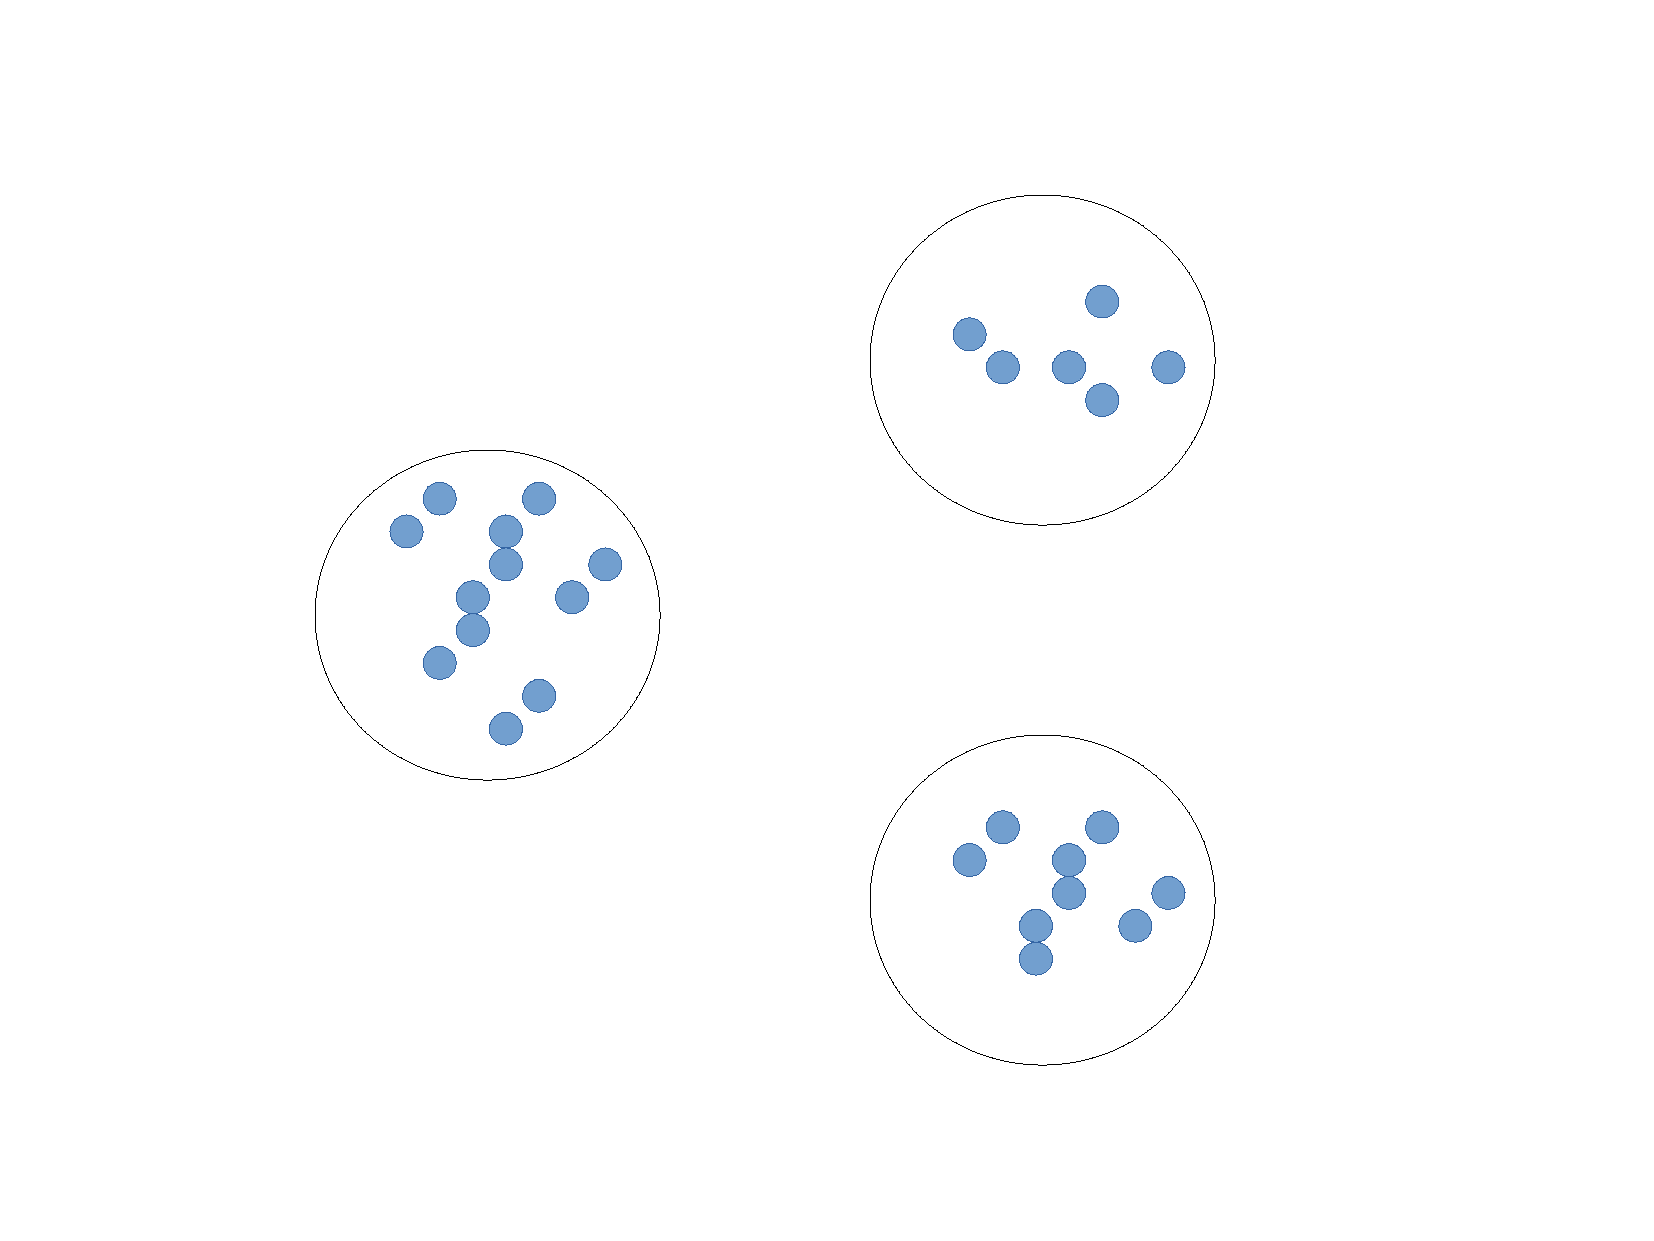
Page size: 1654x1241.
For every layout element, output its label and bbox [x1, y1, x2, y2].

text_box [522, 482, 556, 516]
text_box [1085, 810, 1119, 844]
text_box [1052, 843, 1086, 910]
text_box [522, 679, 556, 713]
text_box [489, 712, 523, 746]
text_box [1085, 383, 1119, 417]
text_box [456, 580, 490, 647]
text_box [986, 810, 1020, 844]
text_box [389, 514, 424, 548]
text_box [953, 843, 987, 877]
text_box [1052, 350, 1086, 384]
text_box [489, 514, 523, 581]
text_box [423, 482, 457, 516]
text_box [1151, 876, 1186, 910]
text_box [1151, 350, 1186, 384]
text_box [1118, 909, 1152, 943]
text_box [1085, 285, 1119, 318]
text_box [423, 646, 457, 680]
text_box [555, 580, 589, 614]
text_box [953, 317, 987, 351]
text_box [588, 547, 622, 581]
text_box [1019, 909, 1053, 976]
text_box [986, 350, 1020, 384]
